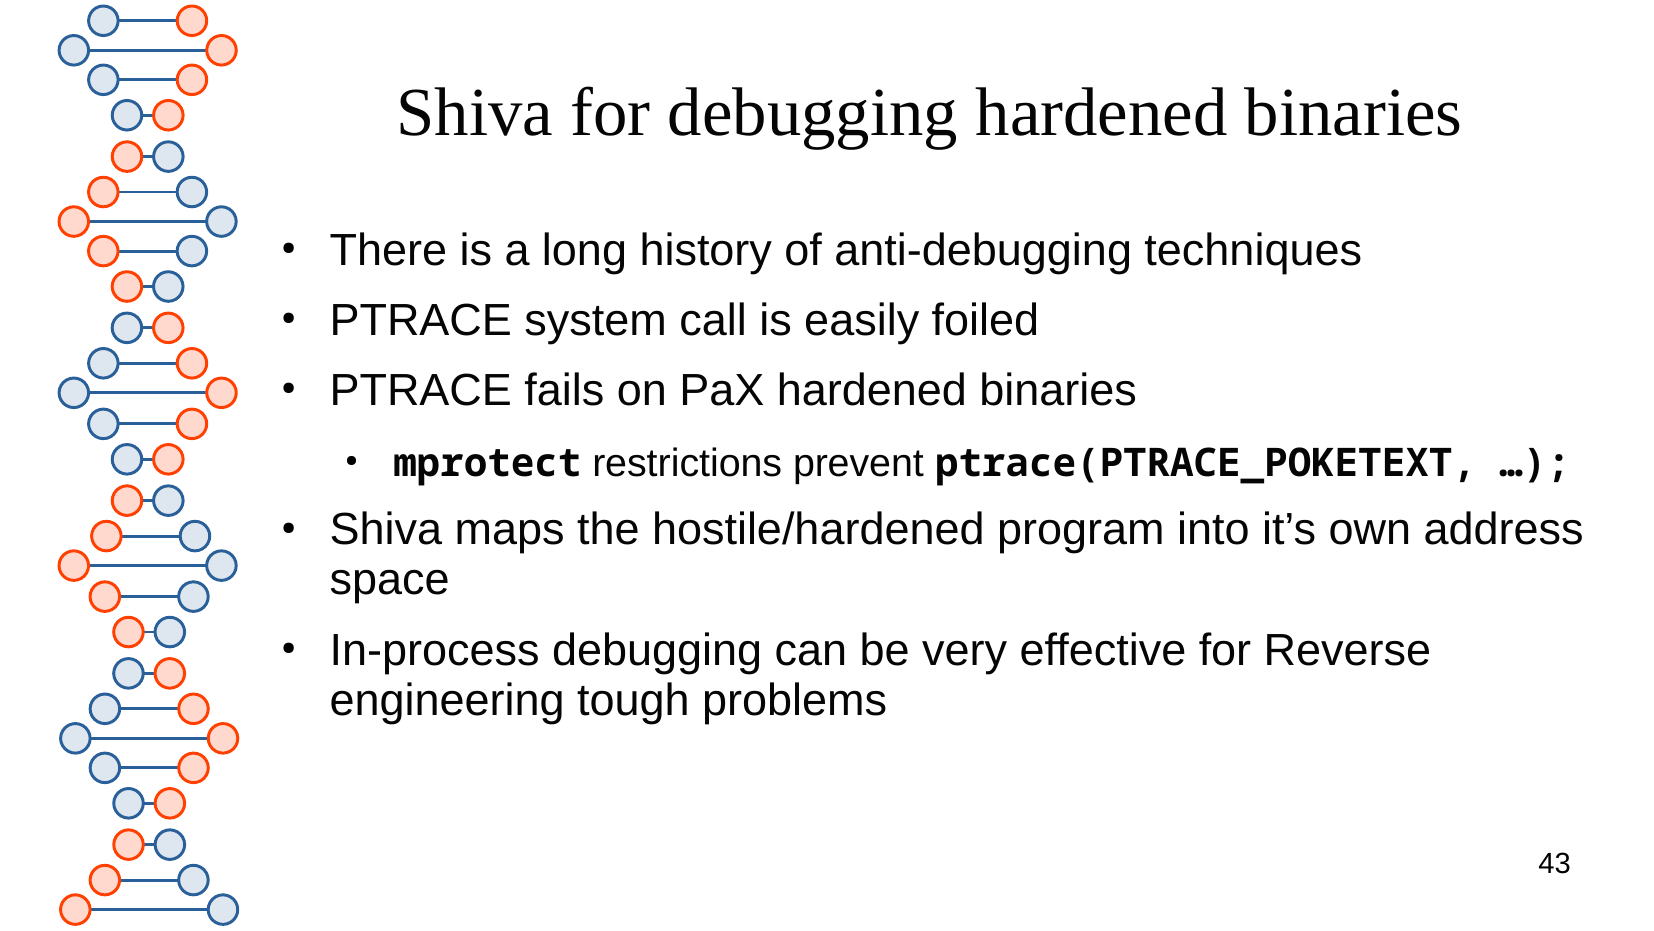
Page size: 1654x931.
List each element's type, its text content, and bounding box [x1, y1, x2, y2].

title Shiva for debugging hardened binaries [265, 35, 1595, 189]
list There is a long history of anti-debugging techniques PTRACE system call is easily foiled PTRACE fails on PaX hardened binaries mprotect restrictions prevent ptrace(PTRACE_POKETEXT, …); Shiva maps the hostile/hardened program into it’s own address space In-process debugging can be very effective for Reverse engineering tough problems [265, 224, 1595, 764]
